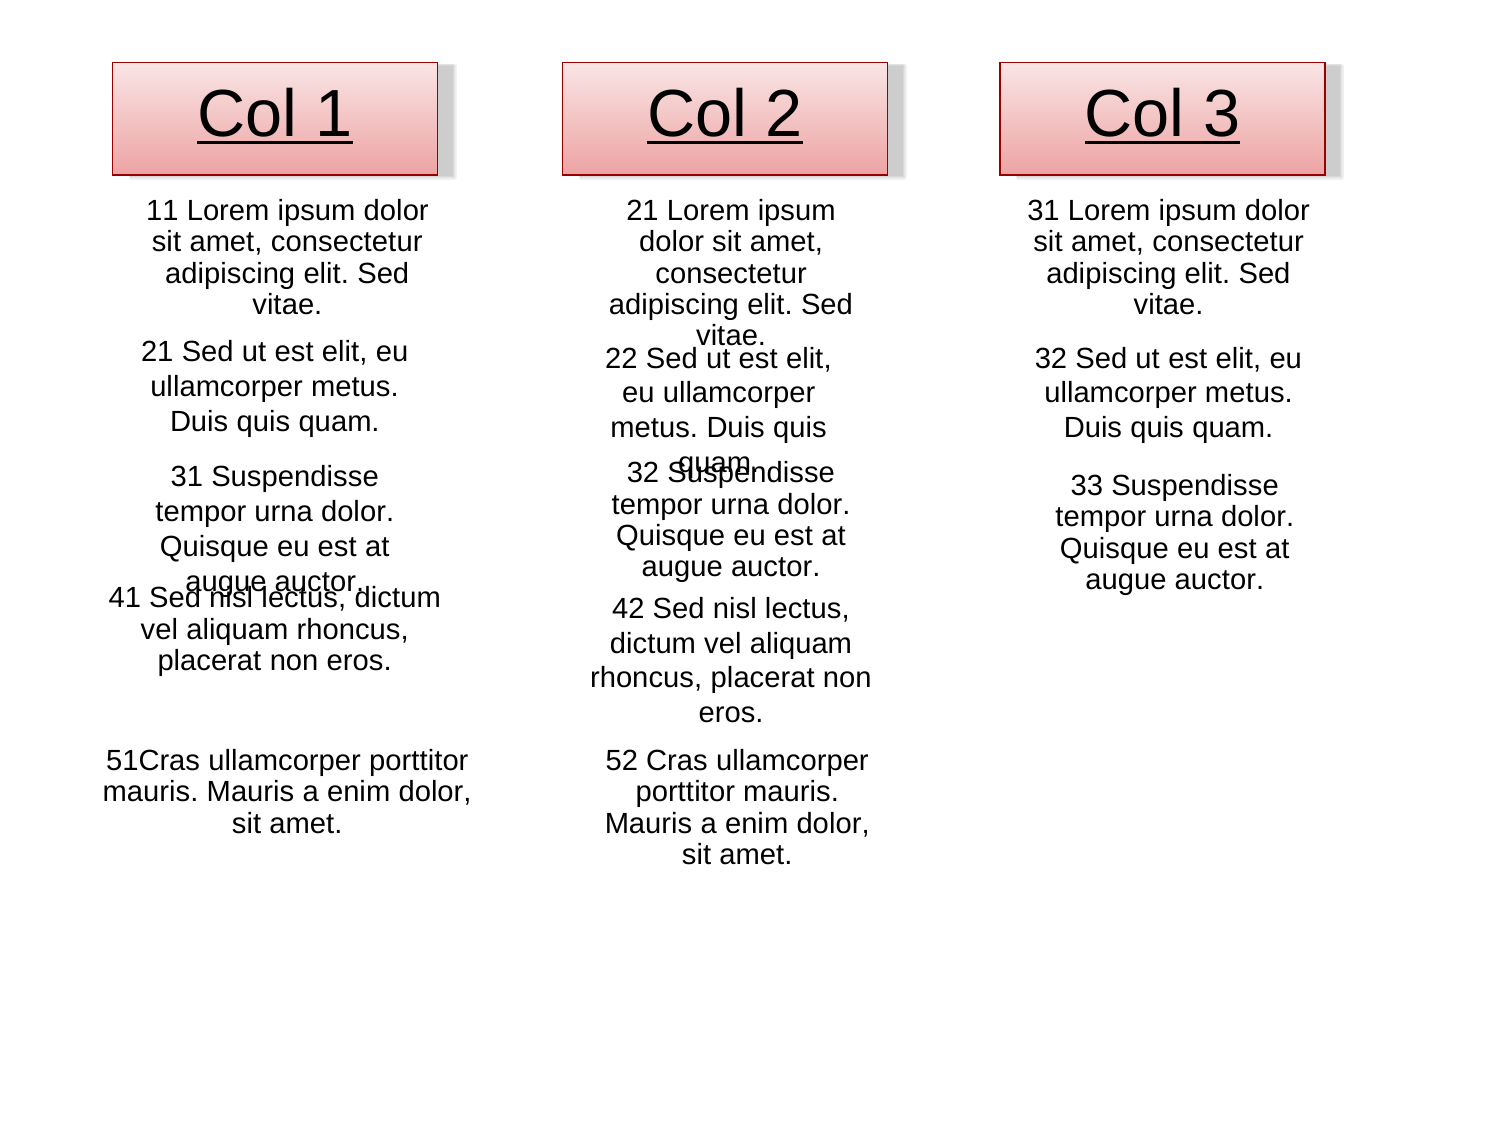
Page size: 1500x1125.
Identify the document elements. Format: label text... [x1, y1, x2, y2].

text_box Col 2 [562, 62, 888, 175]
text_box 31 Suspendisse tempor urna dolor. Quisque eu est at augue auctor. [112, 449, 438, 563]
text_box 41 Sed nisl lectus, dictum vel aliquam rhoncus, placerat non eros. [74, 574, 475, 688]
text_box Col 3 [999, 62, 1326, 175]
text_box 42 Sed nisl lectus, dictum vel aliquam rhoncus, placerat non eros. [574, 581, 888, 694]
text_box 11 Lorem ipsum dolor sit amet, consectetur adipiscing elit. Sed vitae. [124, 187, 451, 300]
text_box 21 Lorem ipsum dolor sit amet, consectetur adipiscing elit. Sed vitae. [574, 187, 888, 300]
text_box 31 Lorem ipsum dolor sit amet, consectetur adipiscing elit. Sed vitae. [1012, 187, 1326, 300]
text_box 32 Suspendisse tempor urna dolor. Quisque eu est at augue auctor. [574, 449, 888, 563]
text_box 33 Suspendisse tempor urna dolor. Quisque eu est at augue auctor. [1012, 462, 1338, 576]
text_box Col 1 [112, 62, 438, 175]
text_box 32 Sed ut est elit, eu ullamcorper metus. Duis quis quam. [1012, 331, 1326, 444]
text_box 51Cras ullamcorper porttitor mauris. Mauris a enim dolor, sit amet. [87, 737, 488, 850]
text_box 22 Sed ut est elit, eu ullamcorper metus. Duis quis quam. [575, 331, 863, 444]
text_box 21 Sed ut est elit, eu ullamcorper metus. Duis quis quam. [112, 324, 438, 438]
text_box 52 Cras ullamcorper porttitor mauris. Mauris a enim dolor, sit amet. [574, 737, 901, 850]
